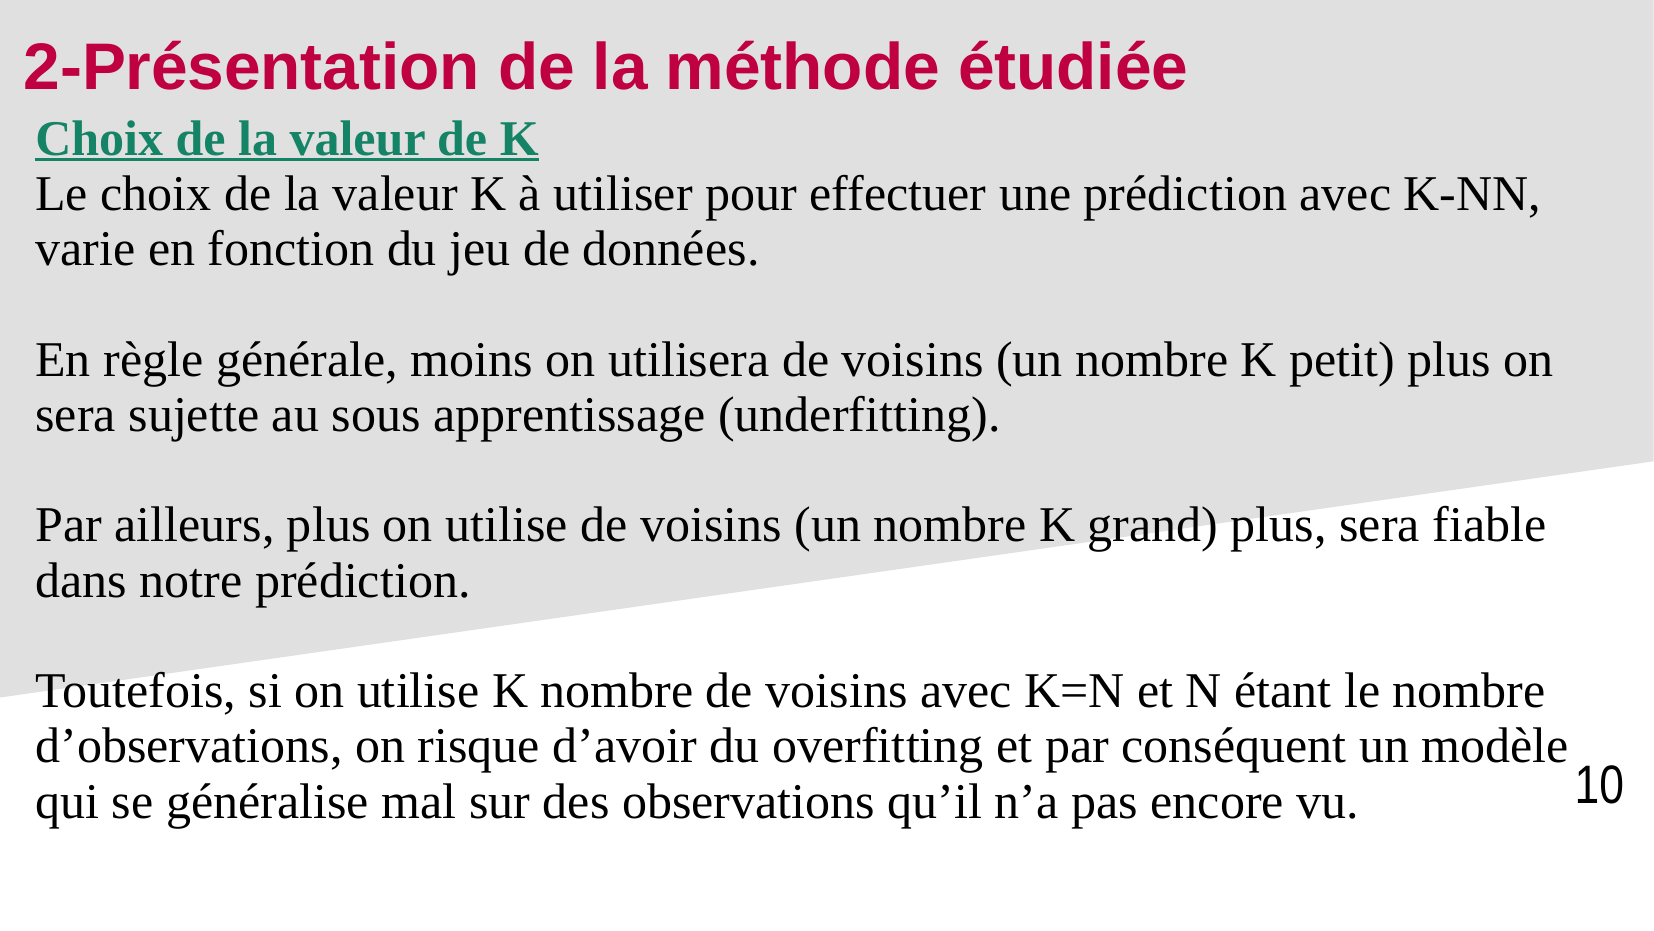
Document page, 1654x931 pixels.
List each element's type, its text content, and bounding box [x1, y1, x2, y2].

title 2-Présentation de la méthode étudiée [23, 15, 1501, 119]
subtitle Choix de la valeur de K Le choix de la valeur K à utiliser pour effectuer une prédiction avec K-NN, varie en fonction du jeu de données. En règle générale, moins on utilisera de voisins (un nombre K petit) plus on sera sujette au sous apprentissage (underfitting). Par ailleurs, plus on utilise de voisins (un nombre K grand) plus, sera fiable dans notre prédiction. Toutefois, si on utilise K nombre de voisins avec K=N et N étant le nombre d’observations, on risque d’avoir du overfitting et par conséquent un modèle qui se généralise mal sur des observations qu’il n’a pas encore vu. [35, 110, 1607, 904]
